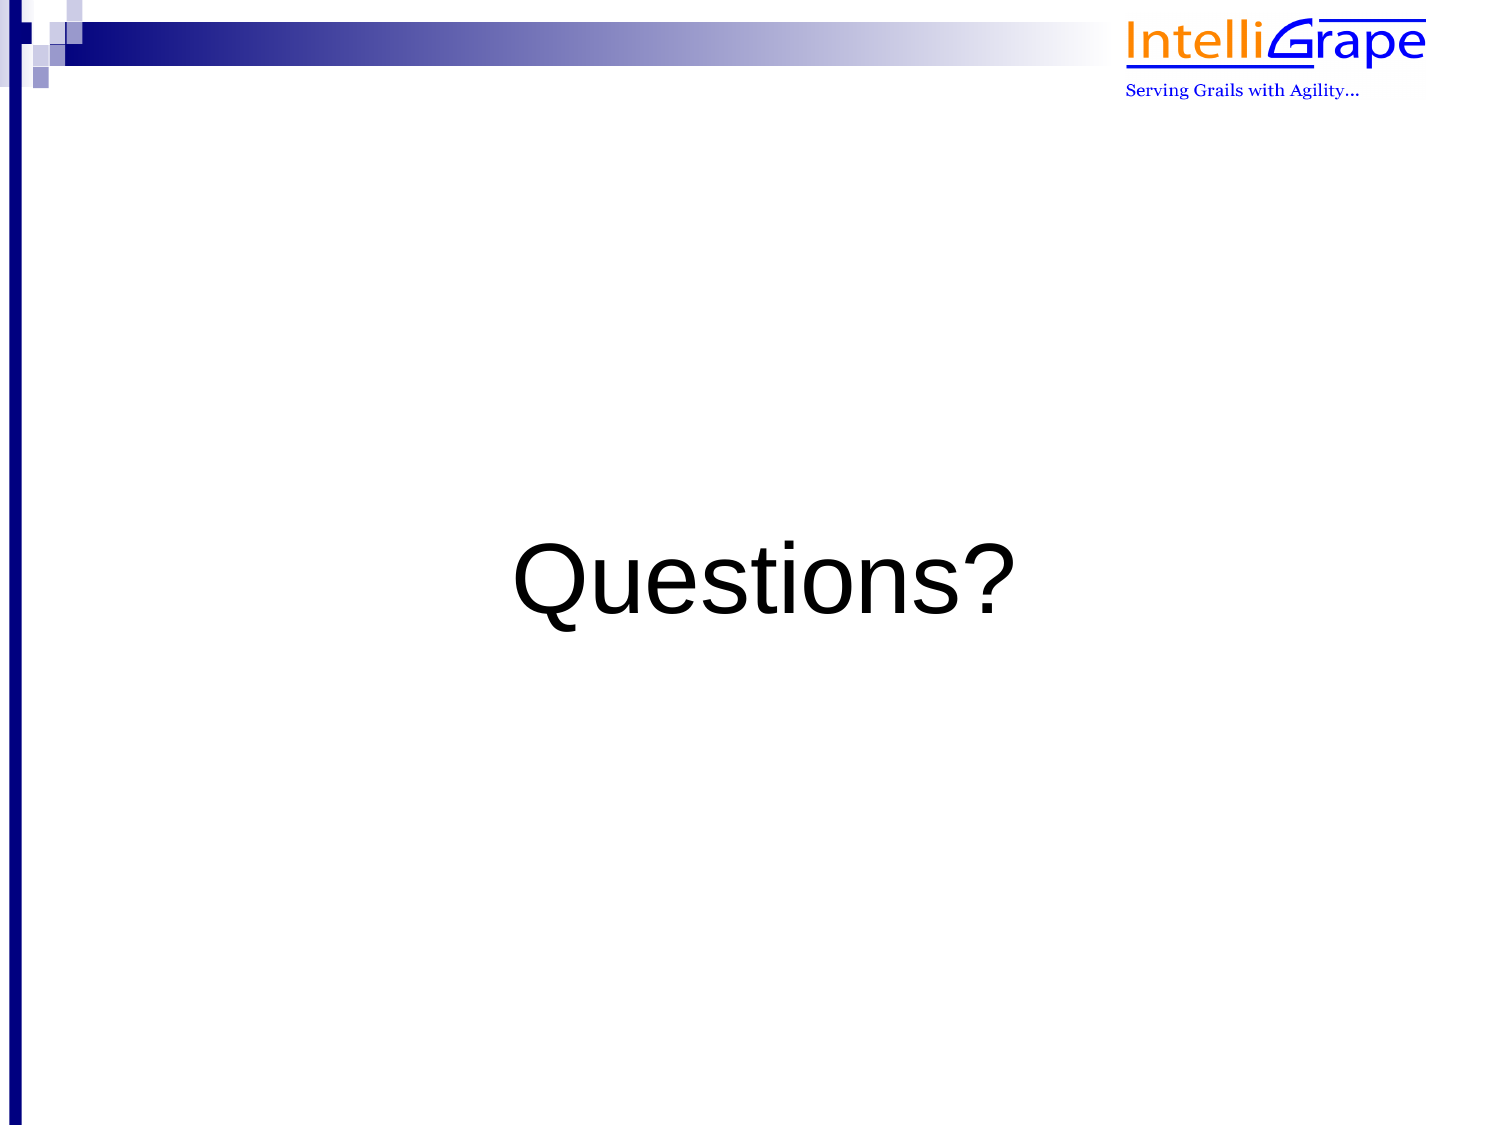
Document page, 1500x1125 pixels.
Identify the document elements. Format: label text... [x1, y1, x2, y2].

picture [1125, 12, 1426, 100]
list Questions? [90, 505, 1438, 929]
